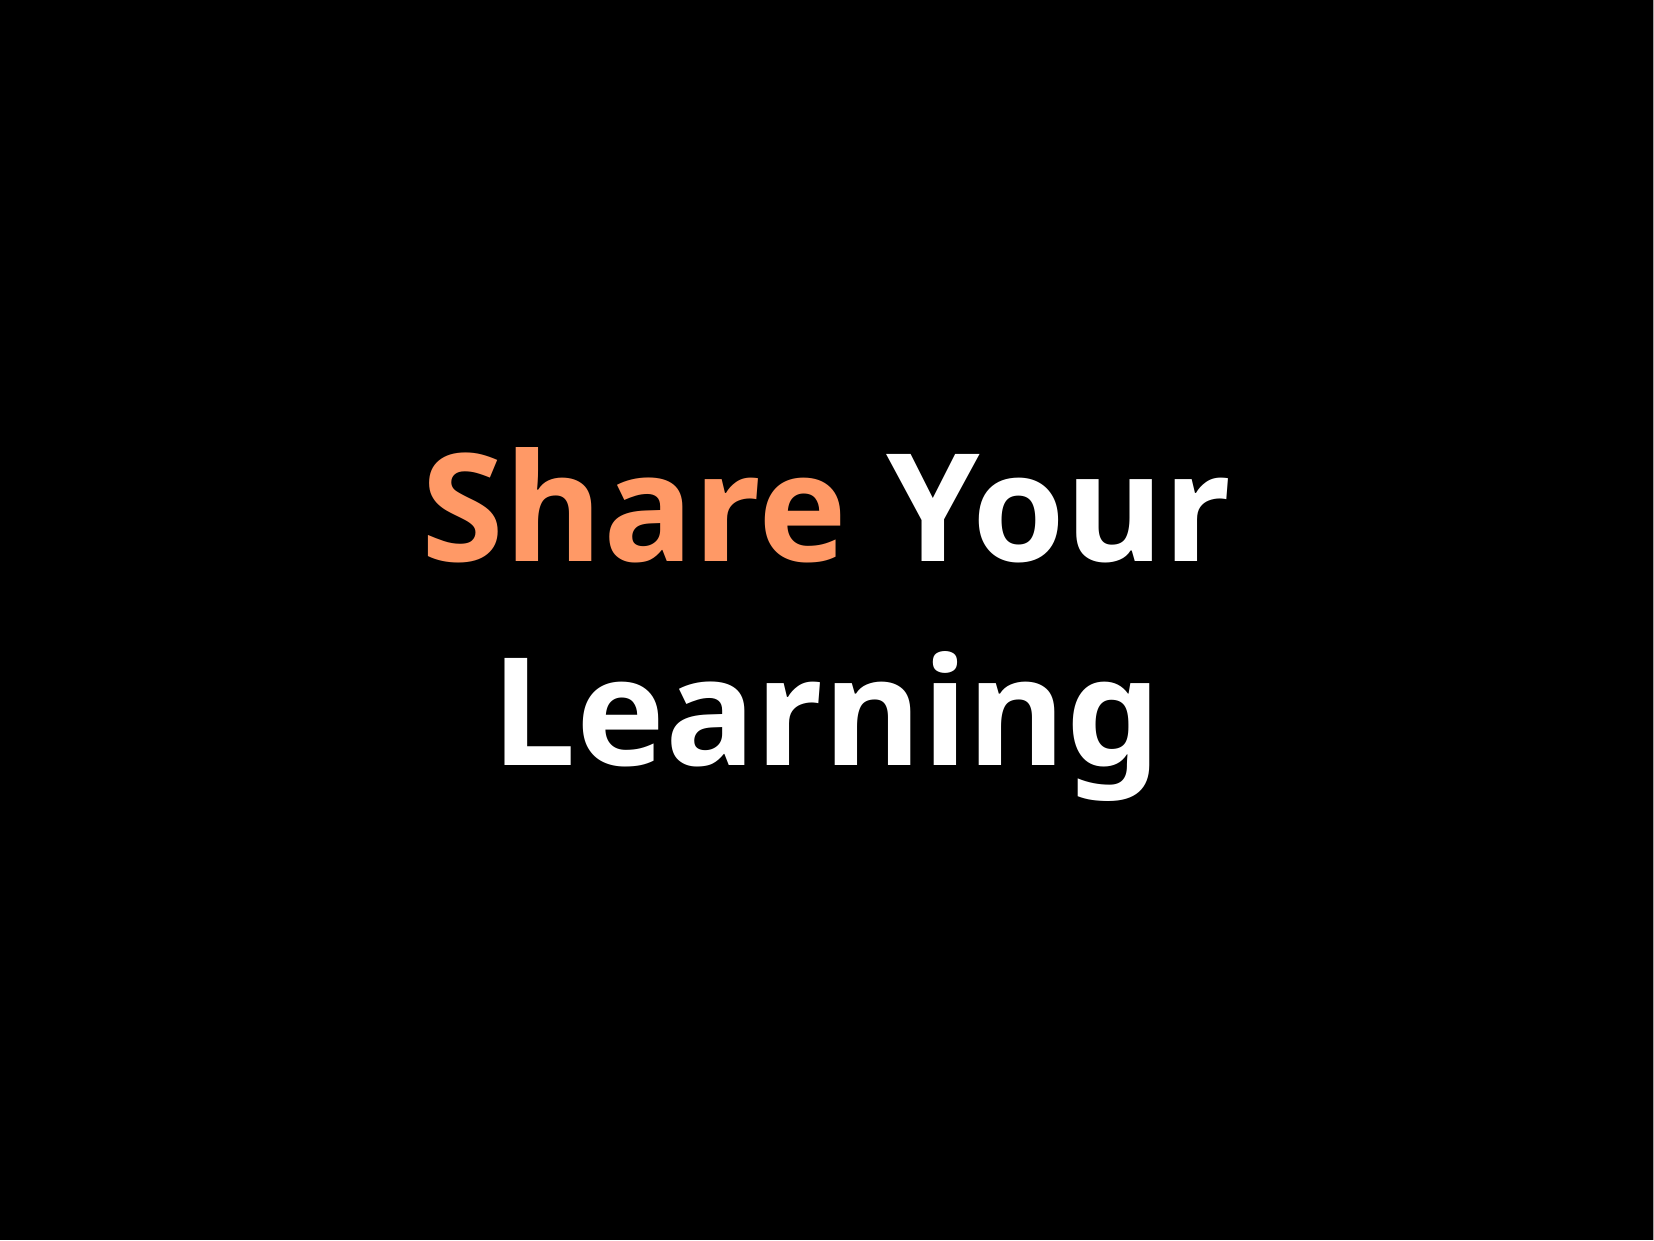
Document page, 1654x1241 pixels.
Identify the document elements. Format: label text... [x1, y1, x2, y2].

title Share Your Learning [82, 66, 1571, 1145]
